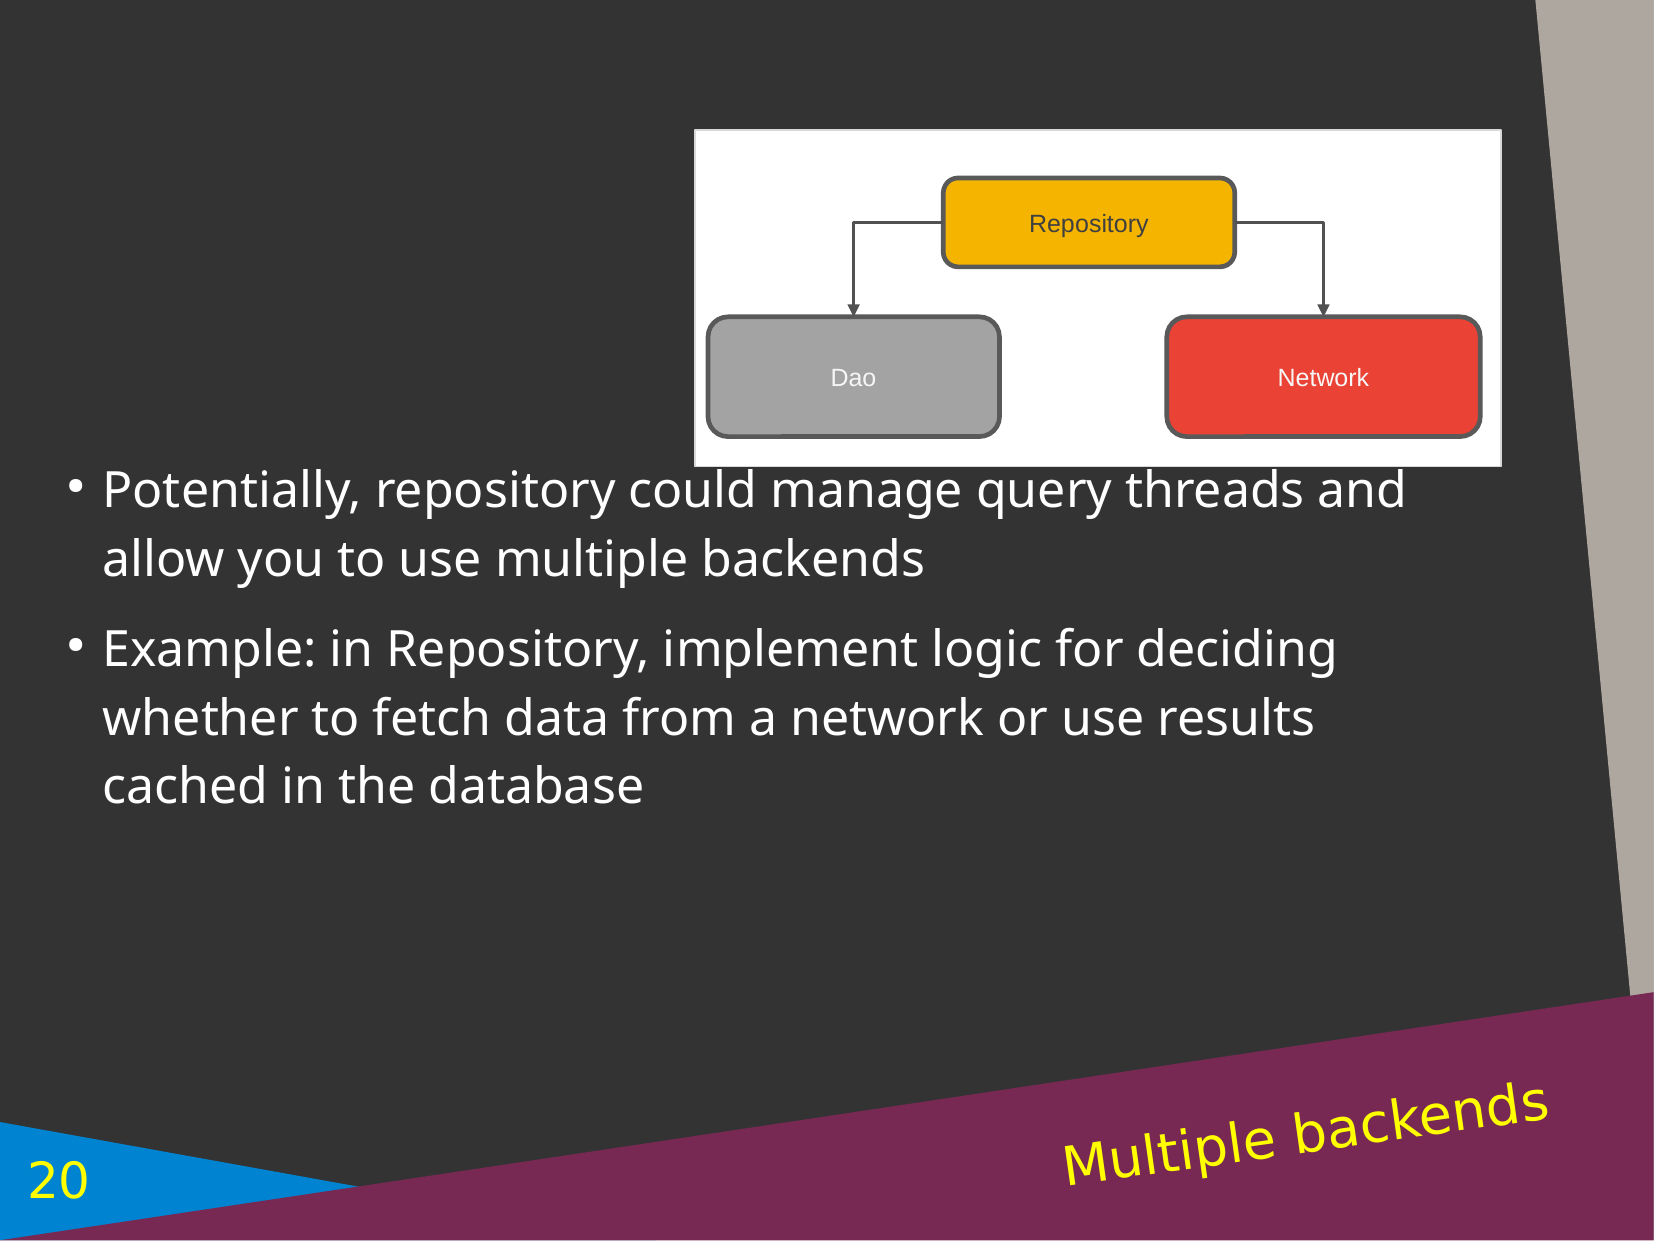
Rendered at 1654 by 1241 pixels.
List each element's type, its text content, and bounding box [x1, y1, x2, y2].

text_box [855, 224, 1322, 304]
list Potentially, repository could manage query threads and allow you to use multiple backends Example: in Repository, implement logic for deciding whether to fetch data from a network or use results cached in the database [51, 304, 1450, 870]
title Multiple backends [956, 995, 1654, 1241]
text_box Dao [708, 316, 1000, 437]
text_box [695, 129, 1501, 467]
text_box Repository [943, 177, 1235, 267]
text_box Network [1166, 316, 1481, 437]
